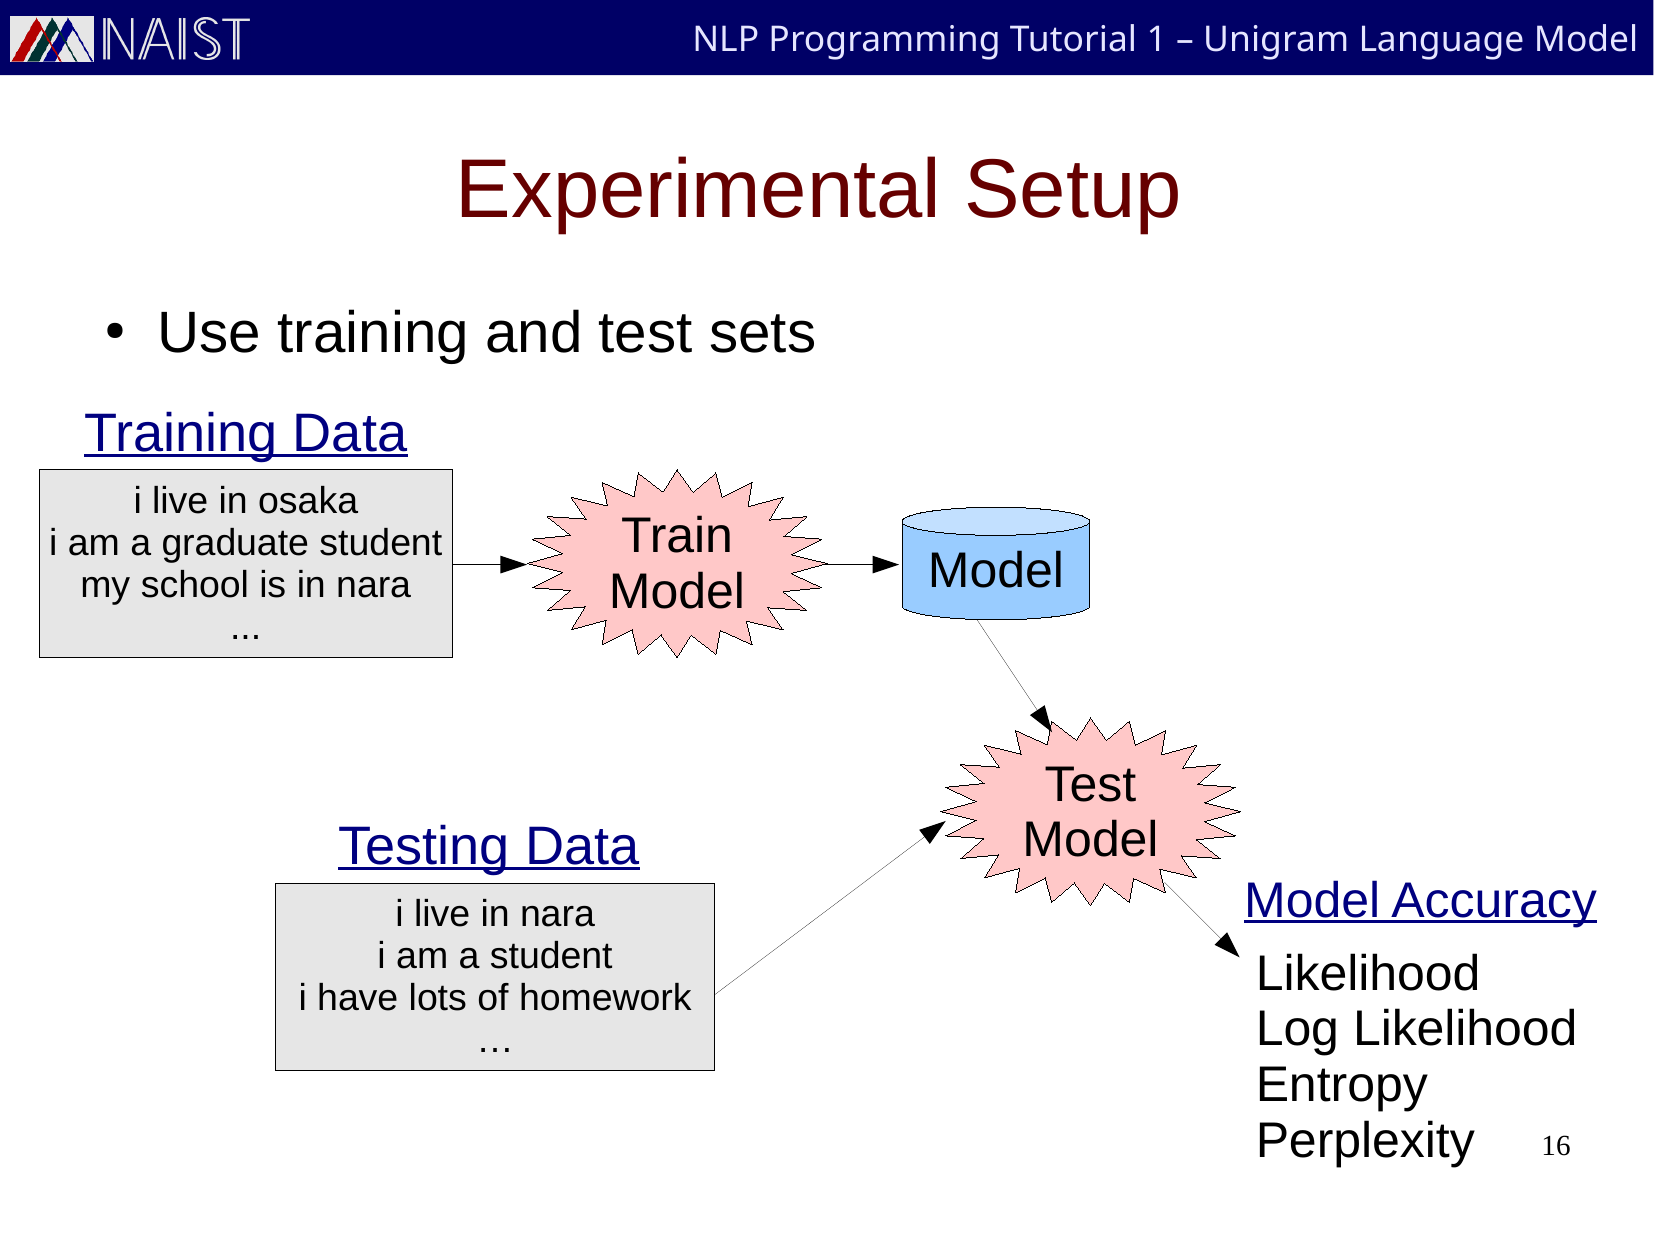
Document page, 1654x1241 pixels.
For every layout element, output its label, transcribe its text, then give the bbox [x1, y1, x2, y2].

text_box Likelihood Log Likelihood Entropy Perplexity [1241, 937, 1594, 1176]
text_box i live in nara i am a student i have lots of homework … [275, 883, 715, 1071]
picture [10, 16, 94, 62]
text_box Model Accuracy [1229, 864, 1612, 936]
text_box Testing Data [323, 808, 655, 884]
text_box Test Model [940, 717, 1241, 906]
picture [102, 17, 251, 60]
title Experimental Setup [75, 92, 1564, 285]
text_box Training Data [69, 394, 424, 471]
text_box Model [902, 523, 1090, 620]
text_box i live in osaka i am a graduate student my school is in nara ... [39, 469, 453, 658]
list Use training and test sets [86, 300, 1576, 1119]
text_box Train Model [527, 469, 828, 658]
